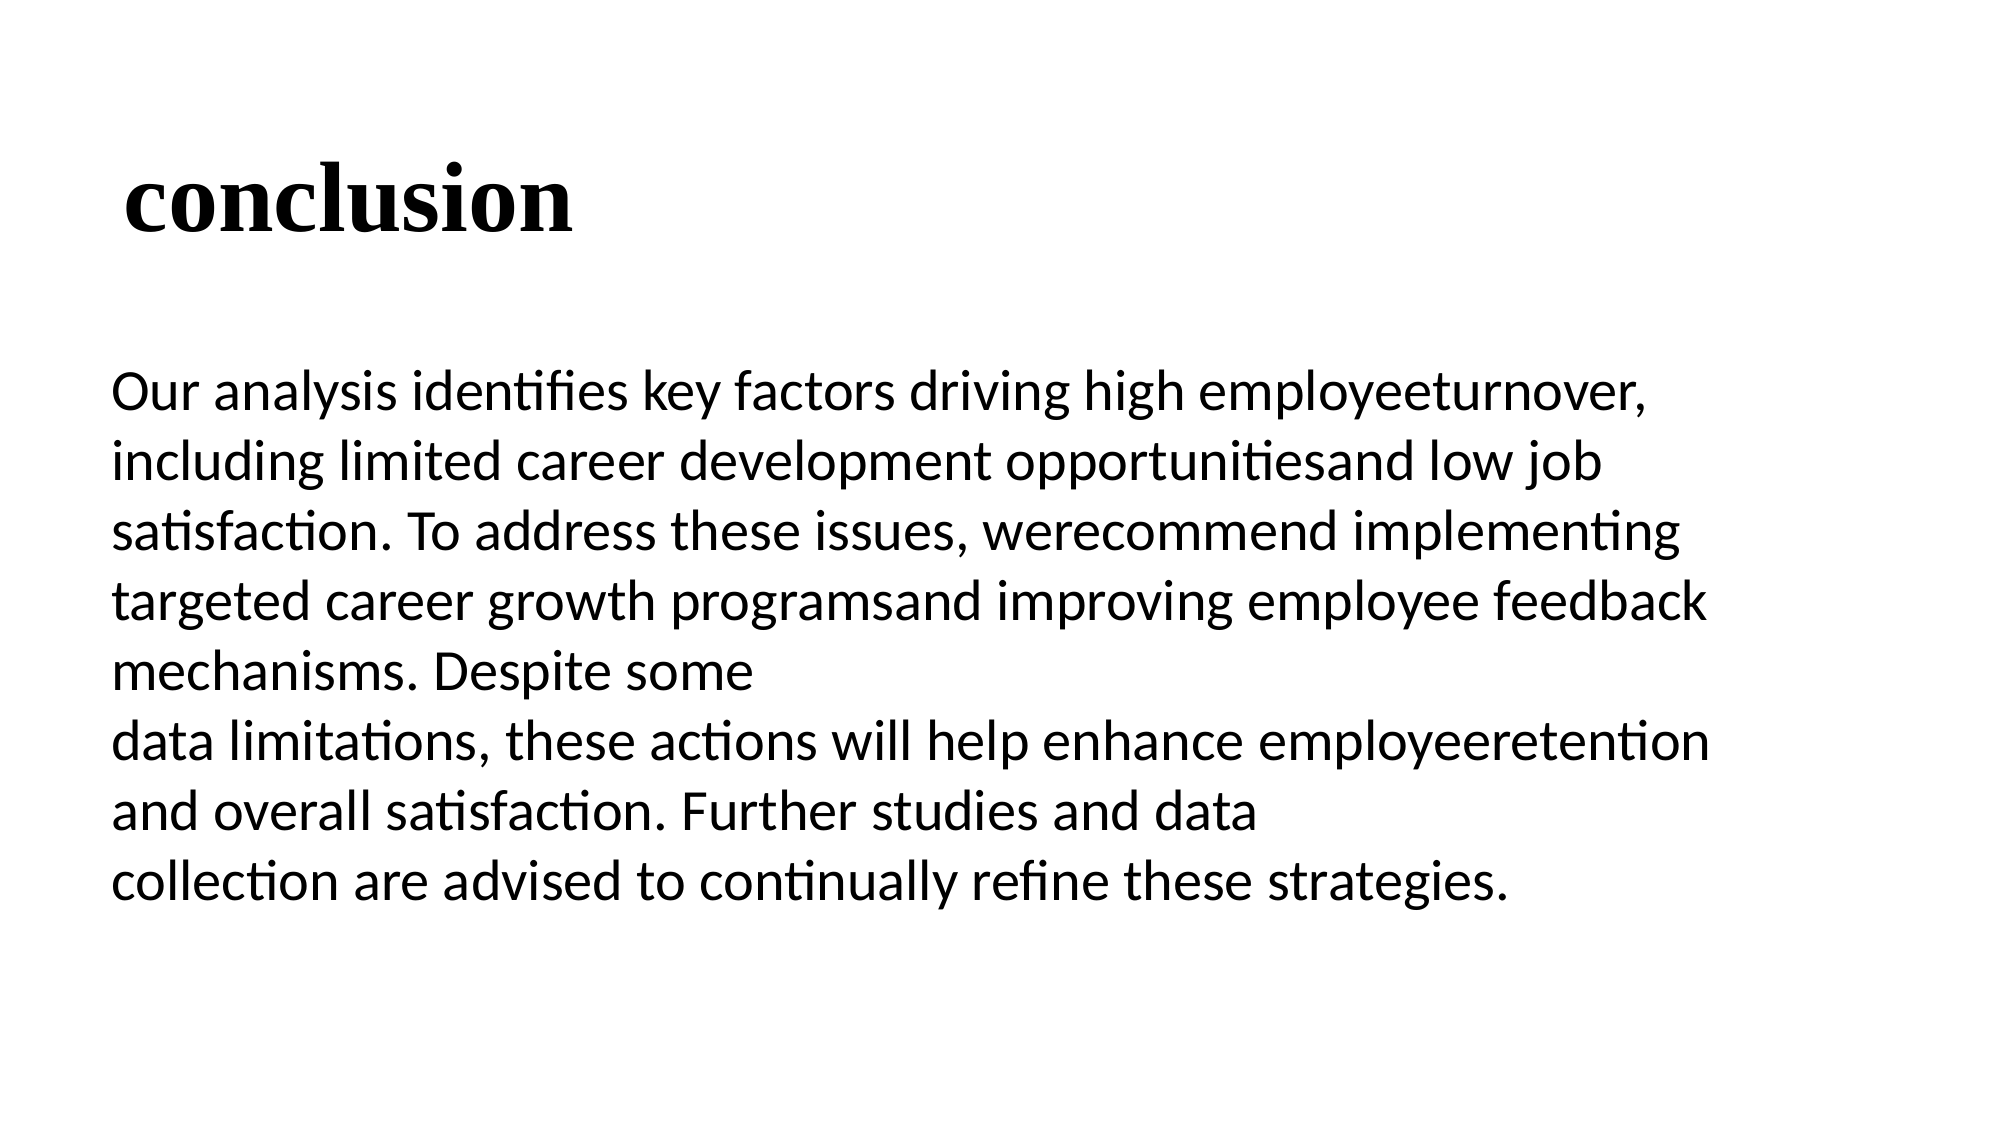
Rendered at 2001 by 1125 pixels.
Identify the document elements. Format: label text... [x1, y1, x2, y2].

title conclusion [123, 131, 1877, 256]
text_box Our analysis identifies key factors driving high employeeturnover, including limited career development opportunitiesand low job satisfaction. To address these issues, werecommend implementing targeted career growth programsand improving employee feedback mechanisms. Despite some data limitations, these actions will help enhance employeeretention and overall satisfaction. Further studies and data collection are advised to continually refine these strategies. [96, 344, 1814, 1062]
